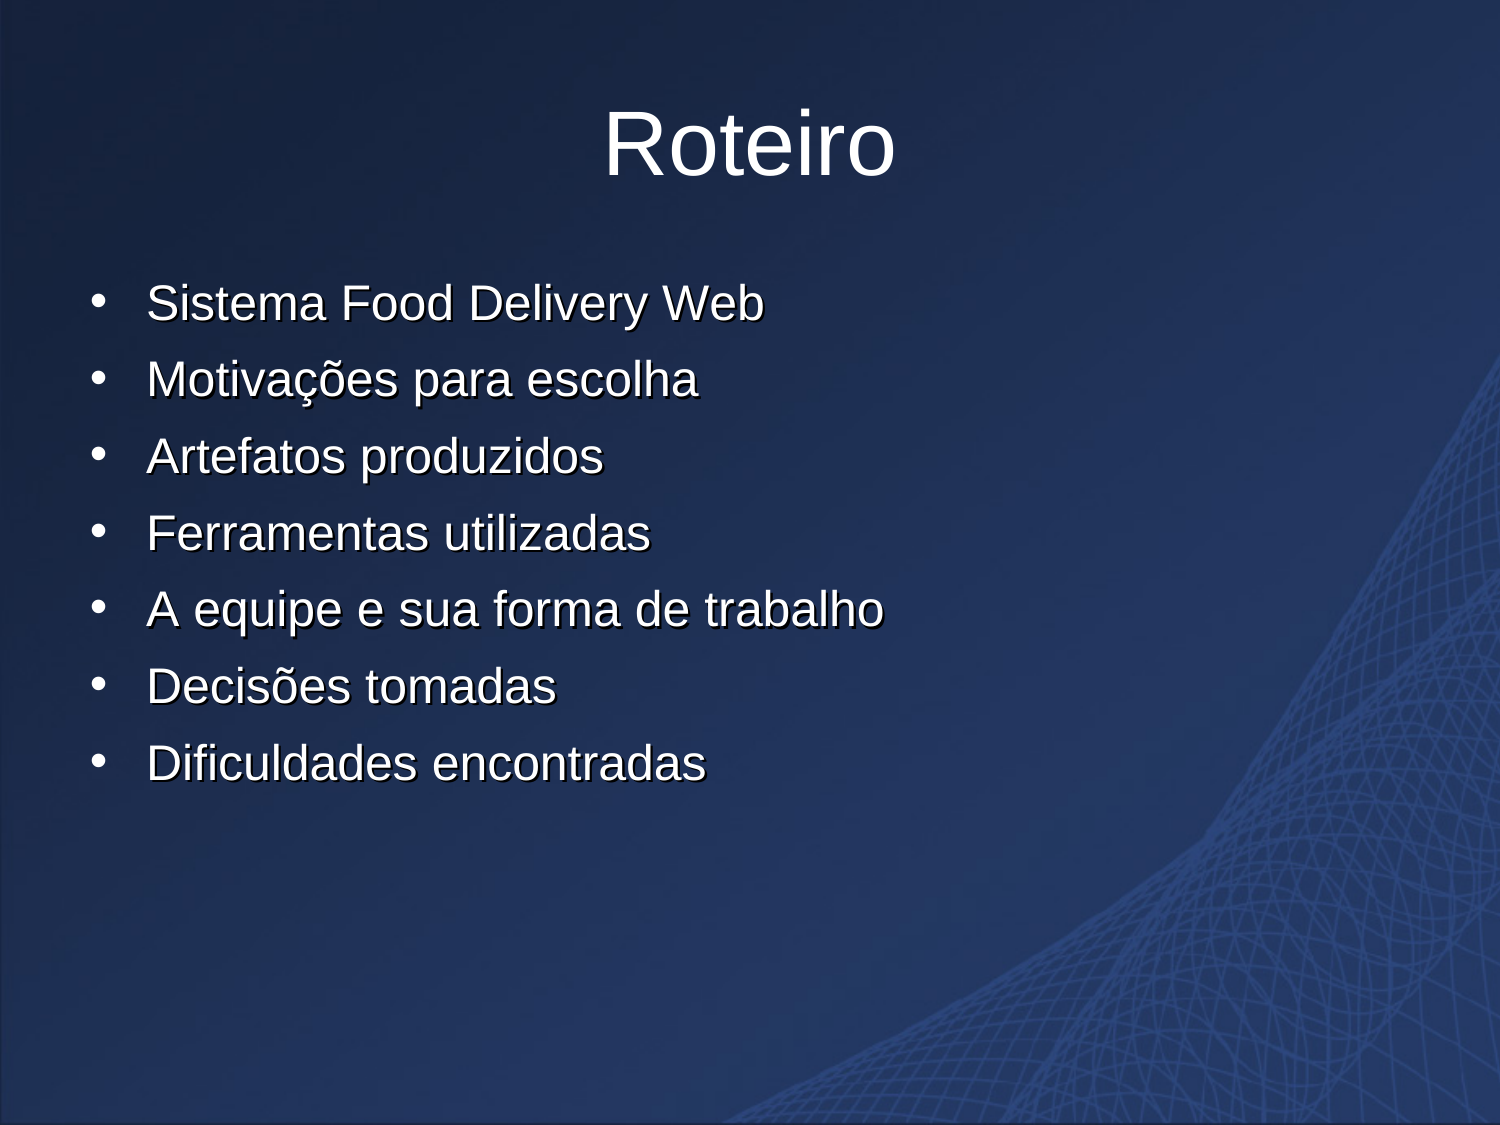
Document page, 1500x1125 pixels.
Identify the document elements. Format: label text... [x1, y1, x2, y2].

title Roteiro [75, 20, 1426, 257]
picture [0, 0, 1500, 1125]
list Sistema Food Delivery Web Motivações para escolha Artefatos produzidos Ferramentas utilizadas A equipe e sua forma de trabalho Decisões tomadas Dificuldades encontradas [75, 262, 1426, 1006]
